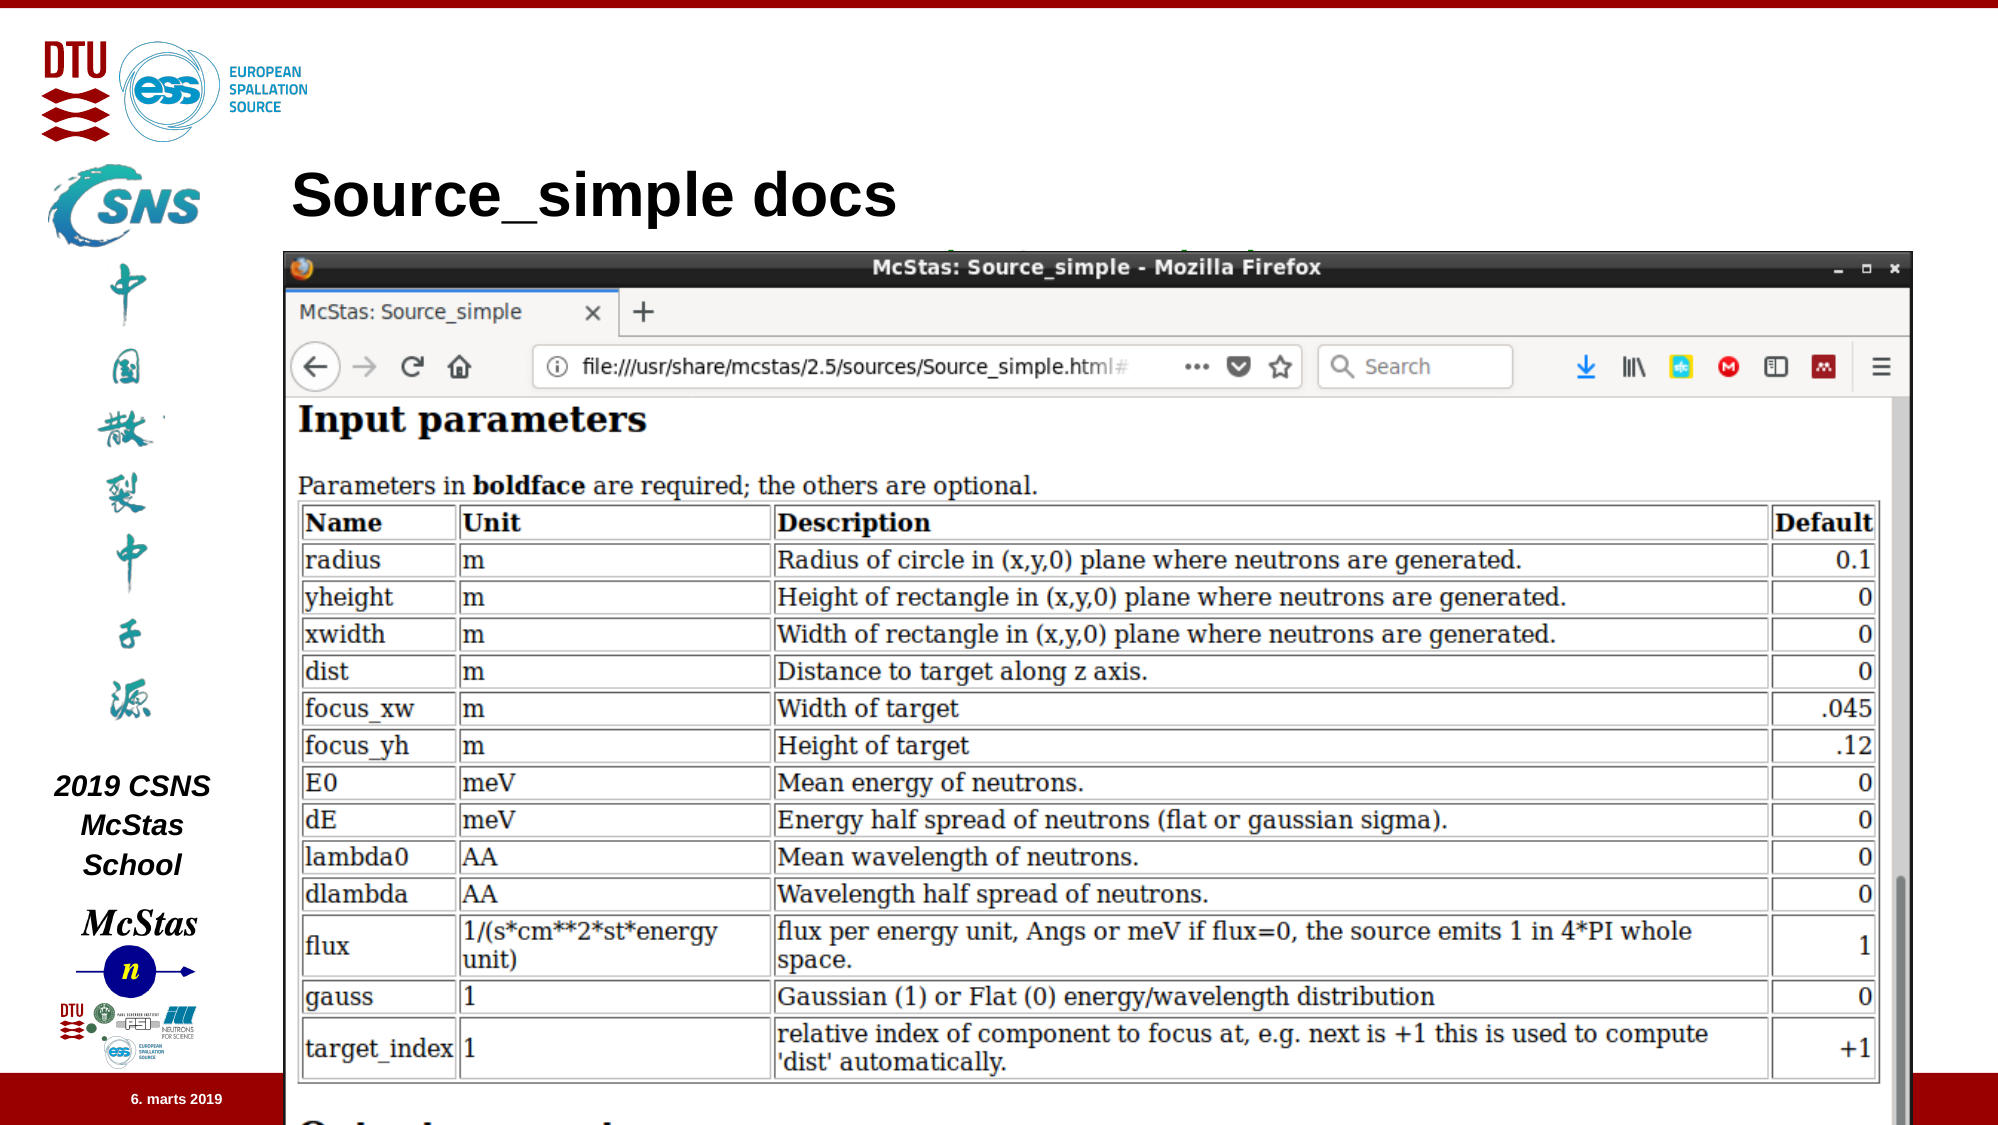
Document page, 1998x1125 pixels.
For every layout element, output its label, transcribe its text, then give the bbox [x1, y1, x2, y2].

picture [48, 162, 209, 744]
title Source_simple docs [291, 69, 1819, 230]
picture [283, 251, 1913, 1125]
picture [59, 908, 213, 999]
picture [119, 41, 307, 142]
text_box Try “mcdoc Source_simple” or ( in GUI ) Help → mcdoc Component Reference → (In Webpage ) Source_simple [236, 236, 1878, 378]
picture [116, 1013, 160, 1030]
picture [86, 1003, 197, 1069]
